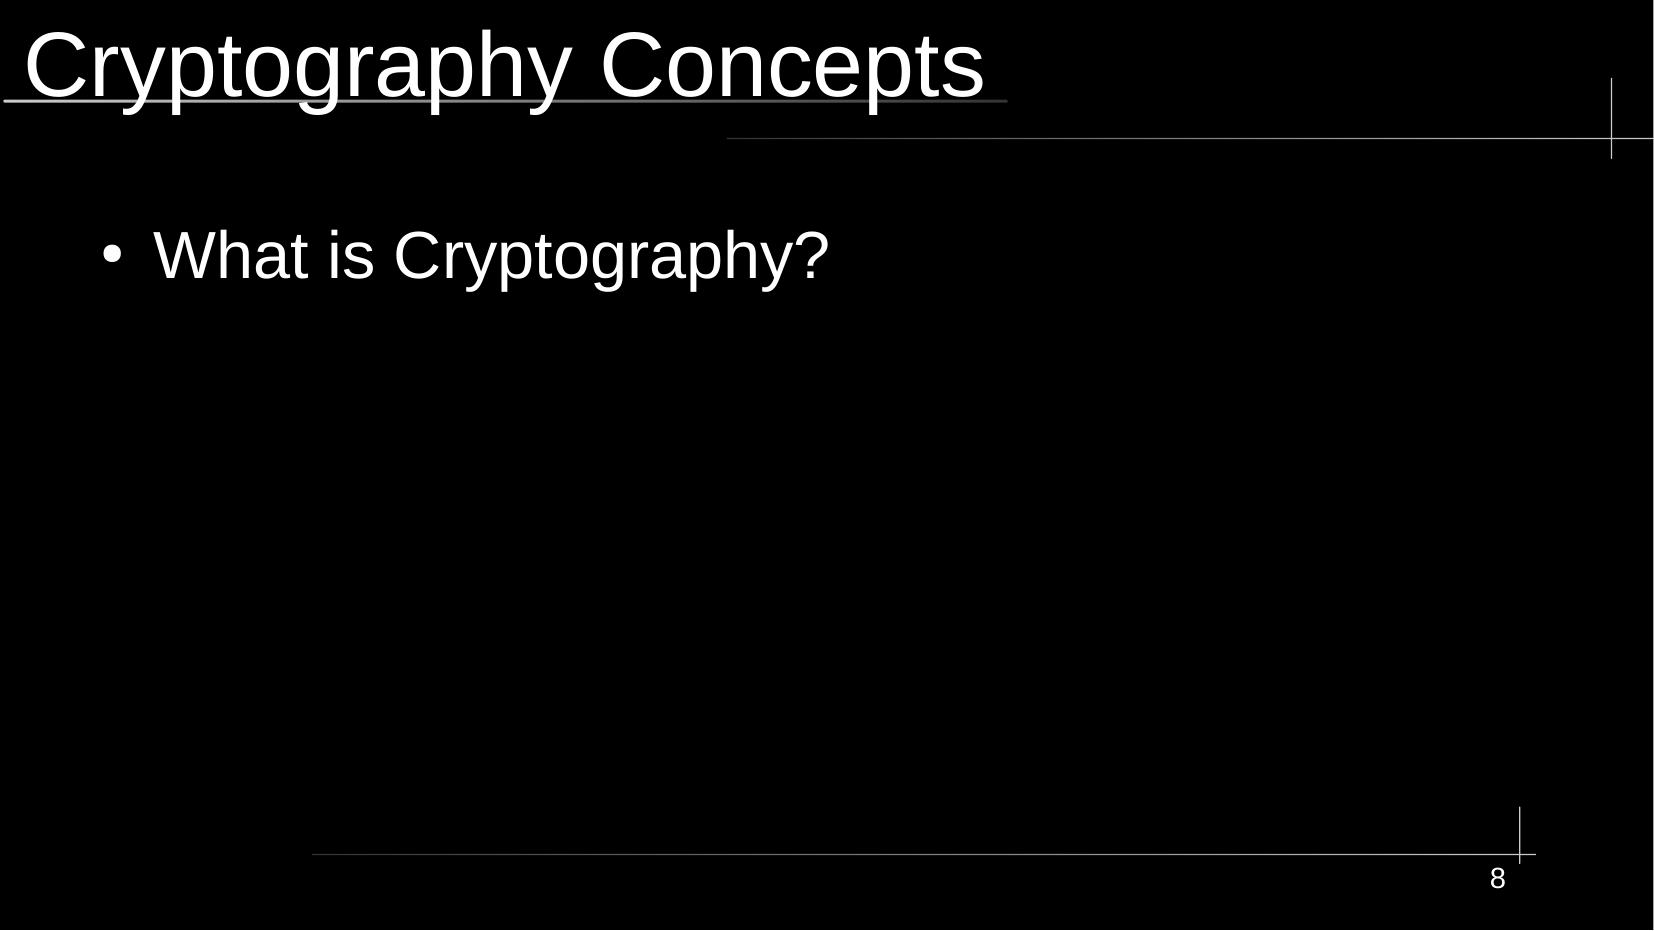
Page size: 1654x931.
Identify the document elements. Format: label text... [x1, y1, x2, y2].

title Cryptography Concepts [23, 11, 1589, 119]
list What is Cryptography? [82, 217, 1571, 851]
